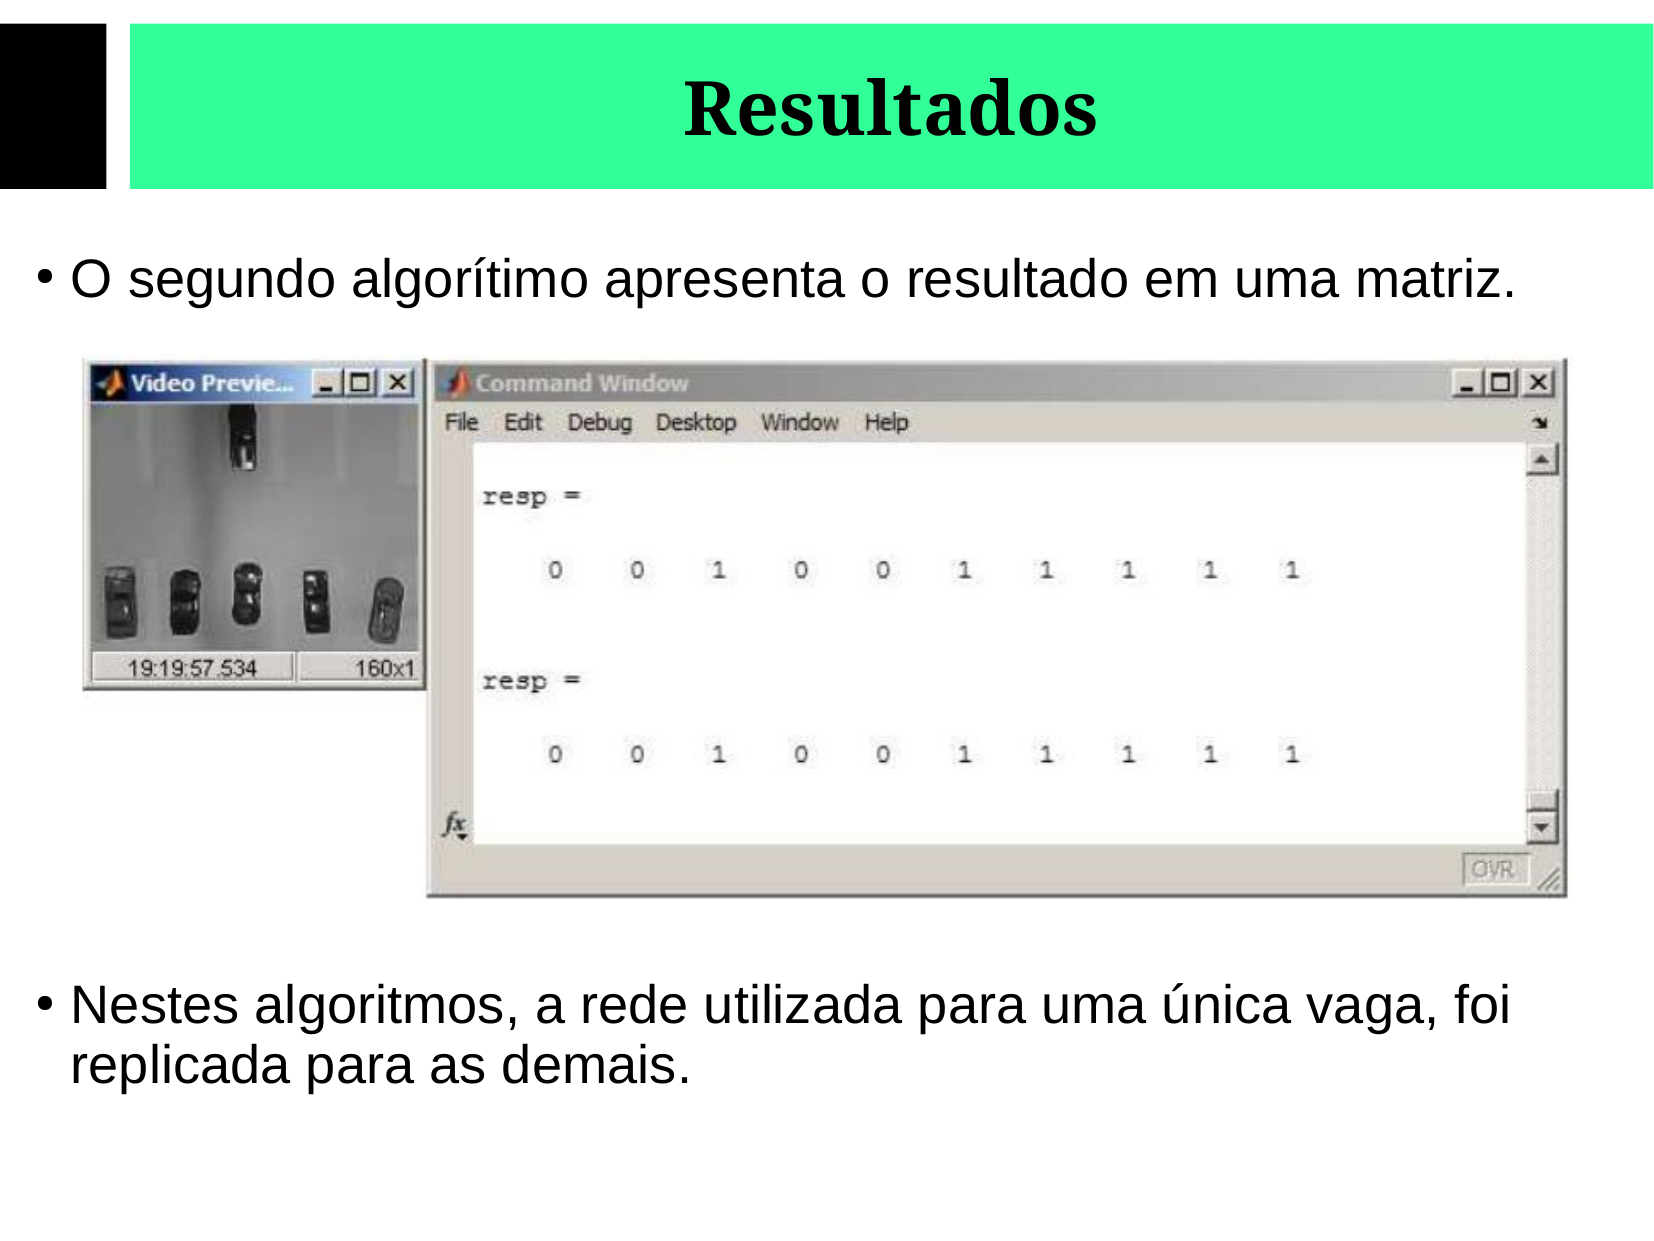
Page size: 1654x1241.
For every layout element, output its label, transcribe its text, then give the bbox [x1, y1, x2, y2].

subtitle O segundo algorítimo apresenta o resultado em uma matriz. Nestes algoritmos, a rede utilizada para uma única vaga, foi replicada para as demais. [35, 248, 1583, 1158]
text_box [0, 23, 107, 189]
text_box Resultados [129, 23, 1654, 189]
picture [81, 354, 1573, 904]
